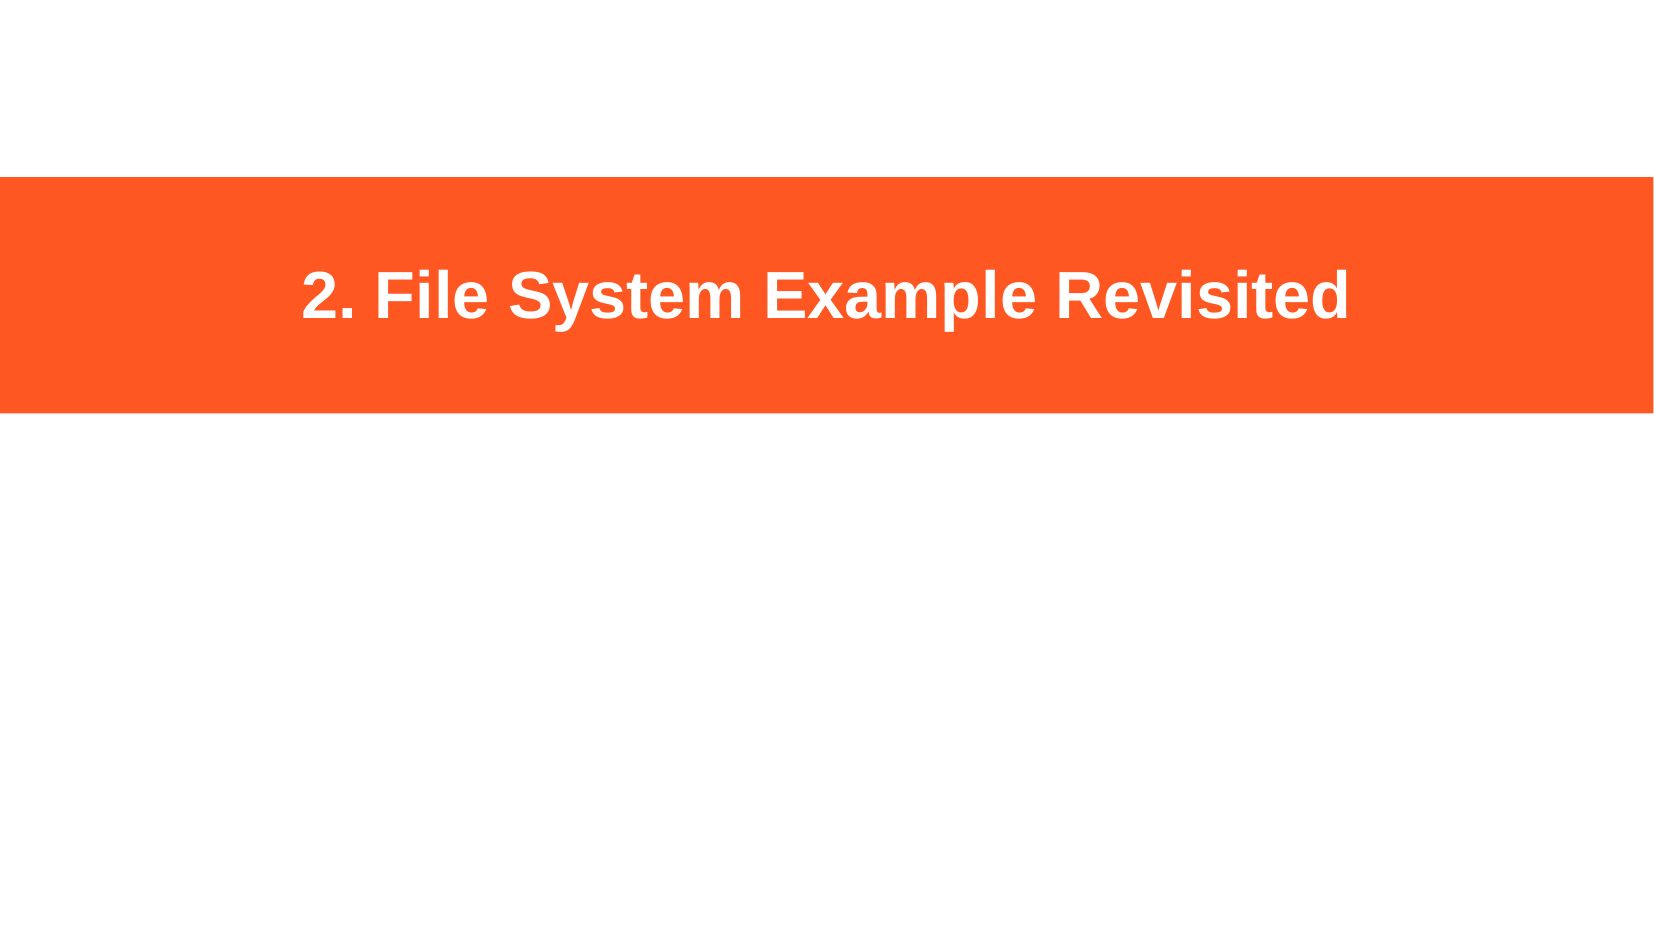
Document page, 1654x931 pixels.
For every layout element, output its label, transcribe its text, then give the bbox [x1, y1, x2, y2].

title 2. File System Example Revisited [0, 177, 1654, 414]
